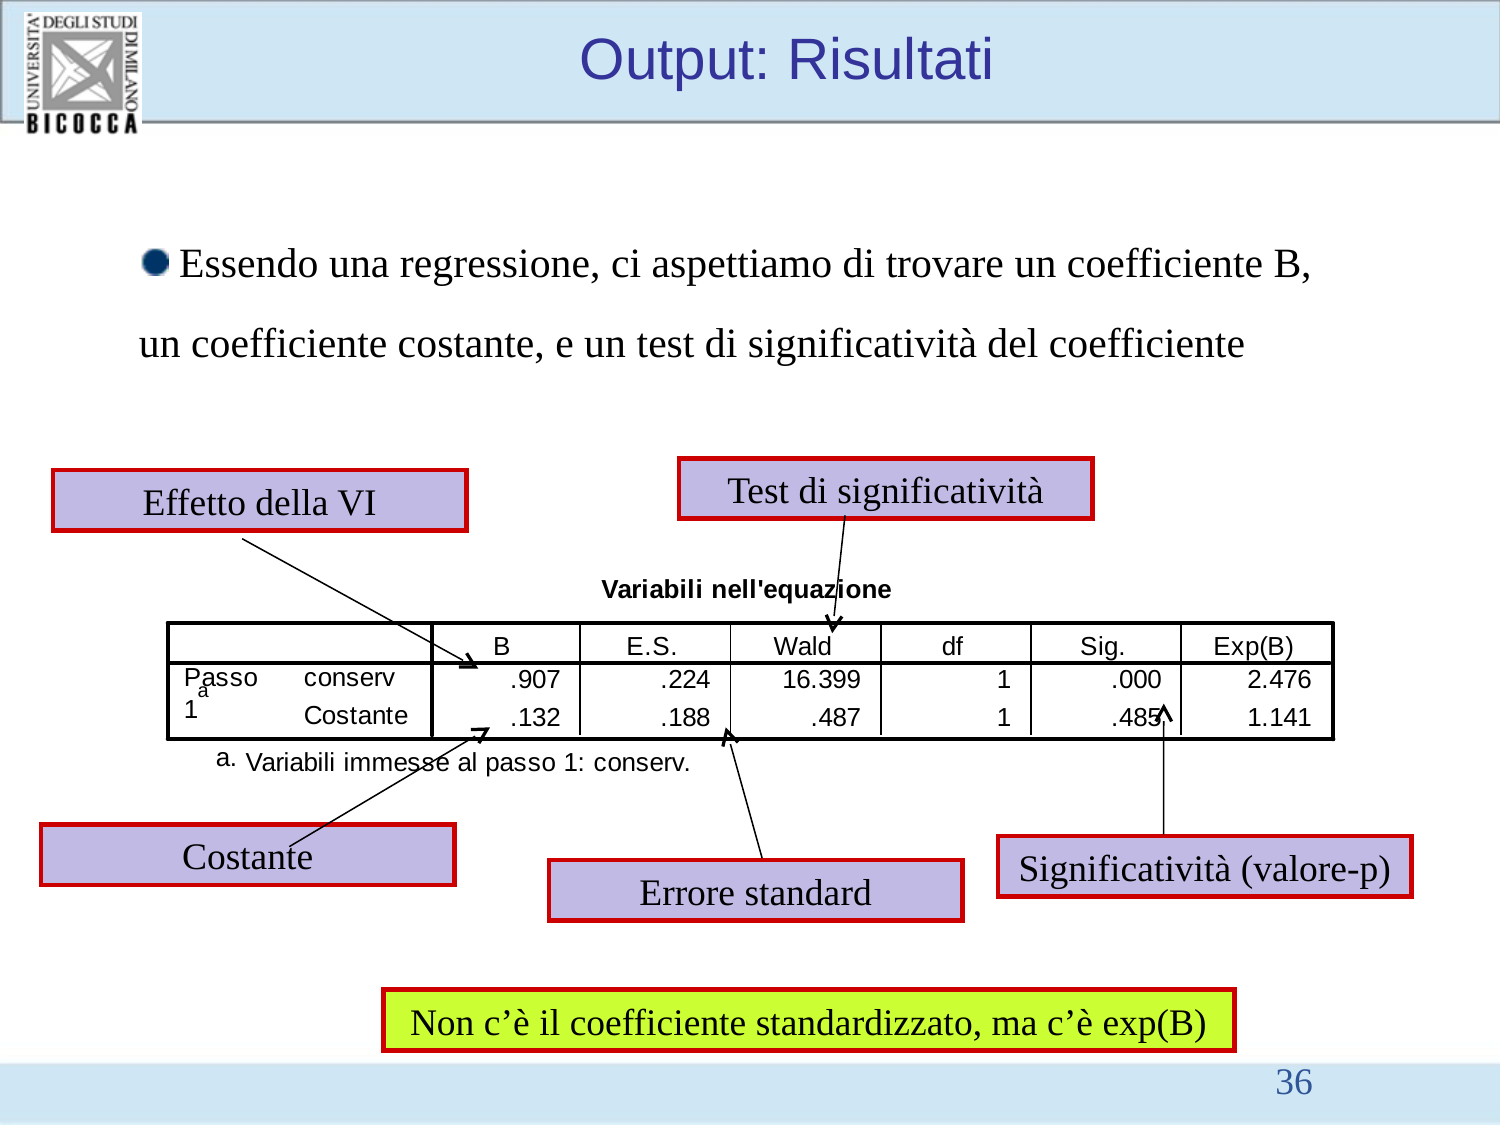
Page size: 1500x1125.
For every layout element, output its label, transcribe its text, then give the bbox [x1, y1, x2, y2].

picture [0, 0, 1500, 1125]
text_box Costante [41, 824, 455, 885]
title Output: Risultati [113, 0, 1463, 158]
text_box Non c’è il coefficiente standardizzato, ma c’è exp(B) [383, 989, 1235, 1051]
text_box Significatività (valore-p) [998, 836, 1412, 897]
text_box Effetto della VI [53, 470, 467, 531]
text_box Test di significatività [679, 458, 1093, 519]
text_box Essendo una regressione, ci aspettiamo di trovare un coefficiente B, un coefficiente costante, e un test di significatività del coefficiente [123, 198, 1368, 374]
text_box Errore standard [548, 859, 963, 921]
